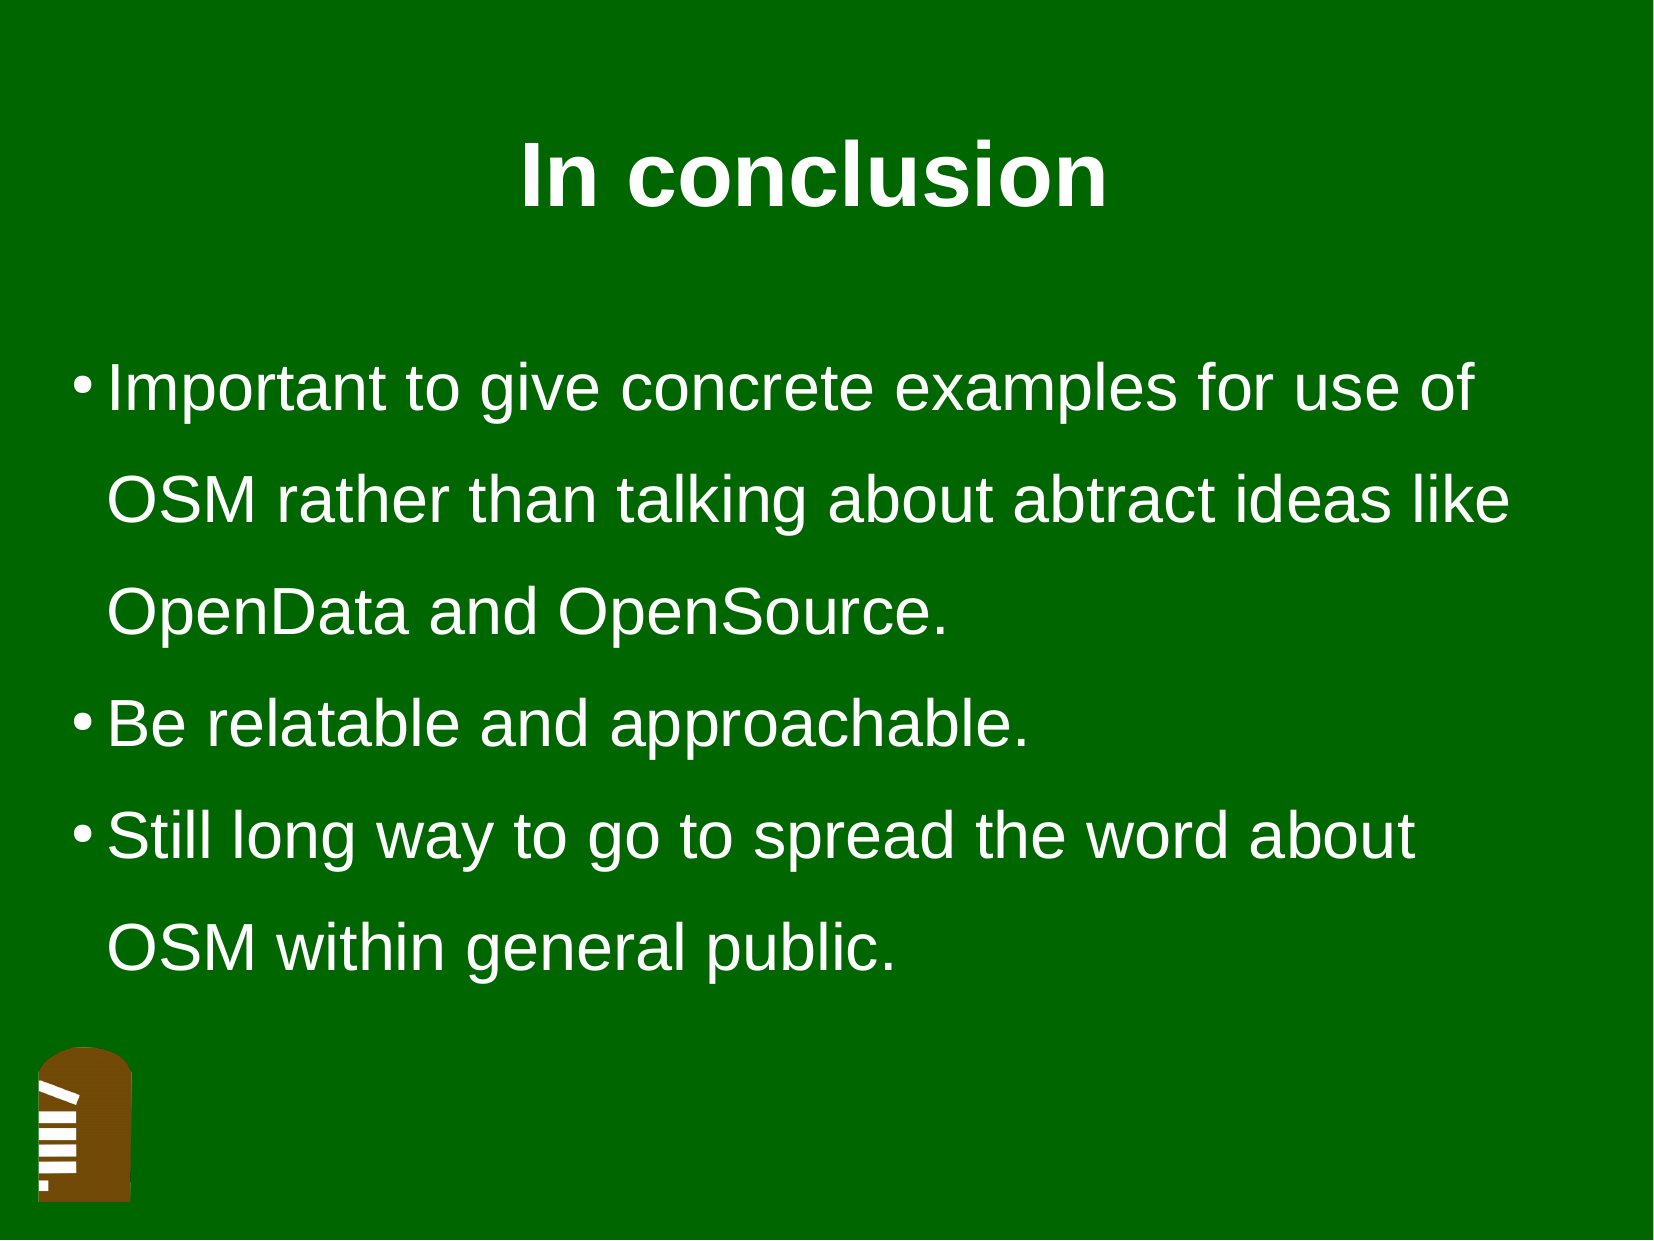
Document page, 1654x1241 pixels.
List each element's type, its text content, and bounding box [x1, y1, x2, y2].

subtitle Important to give concrete examples for use of OSM rather than talking about abtract ideas like OpenData and OpenSource. Be relatable and approachable. Still long way to go to spread the word about OSM within general public. [70, 330, 1559, 967]
title In conclusion [70, 70, 1559, 278]
picture [0, 1032, 178, 1217]
